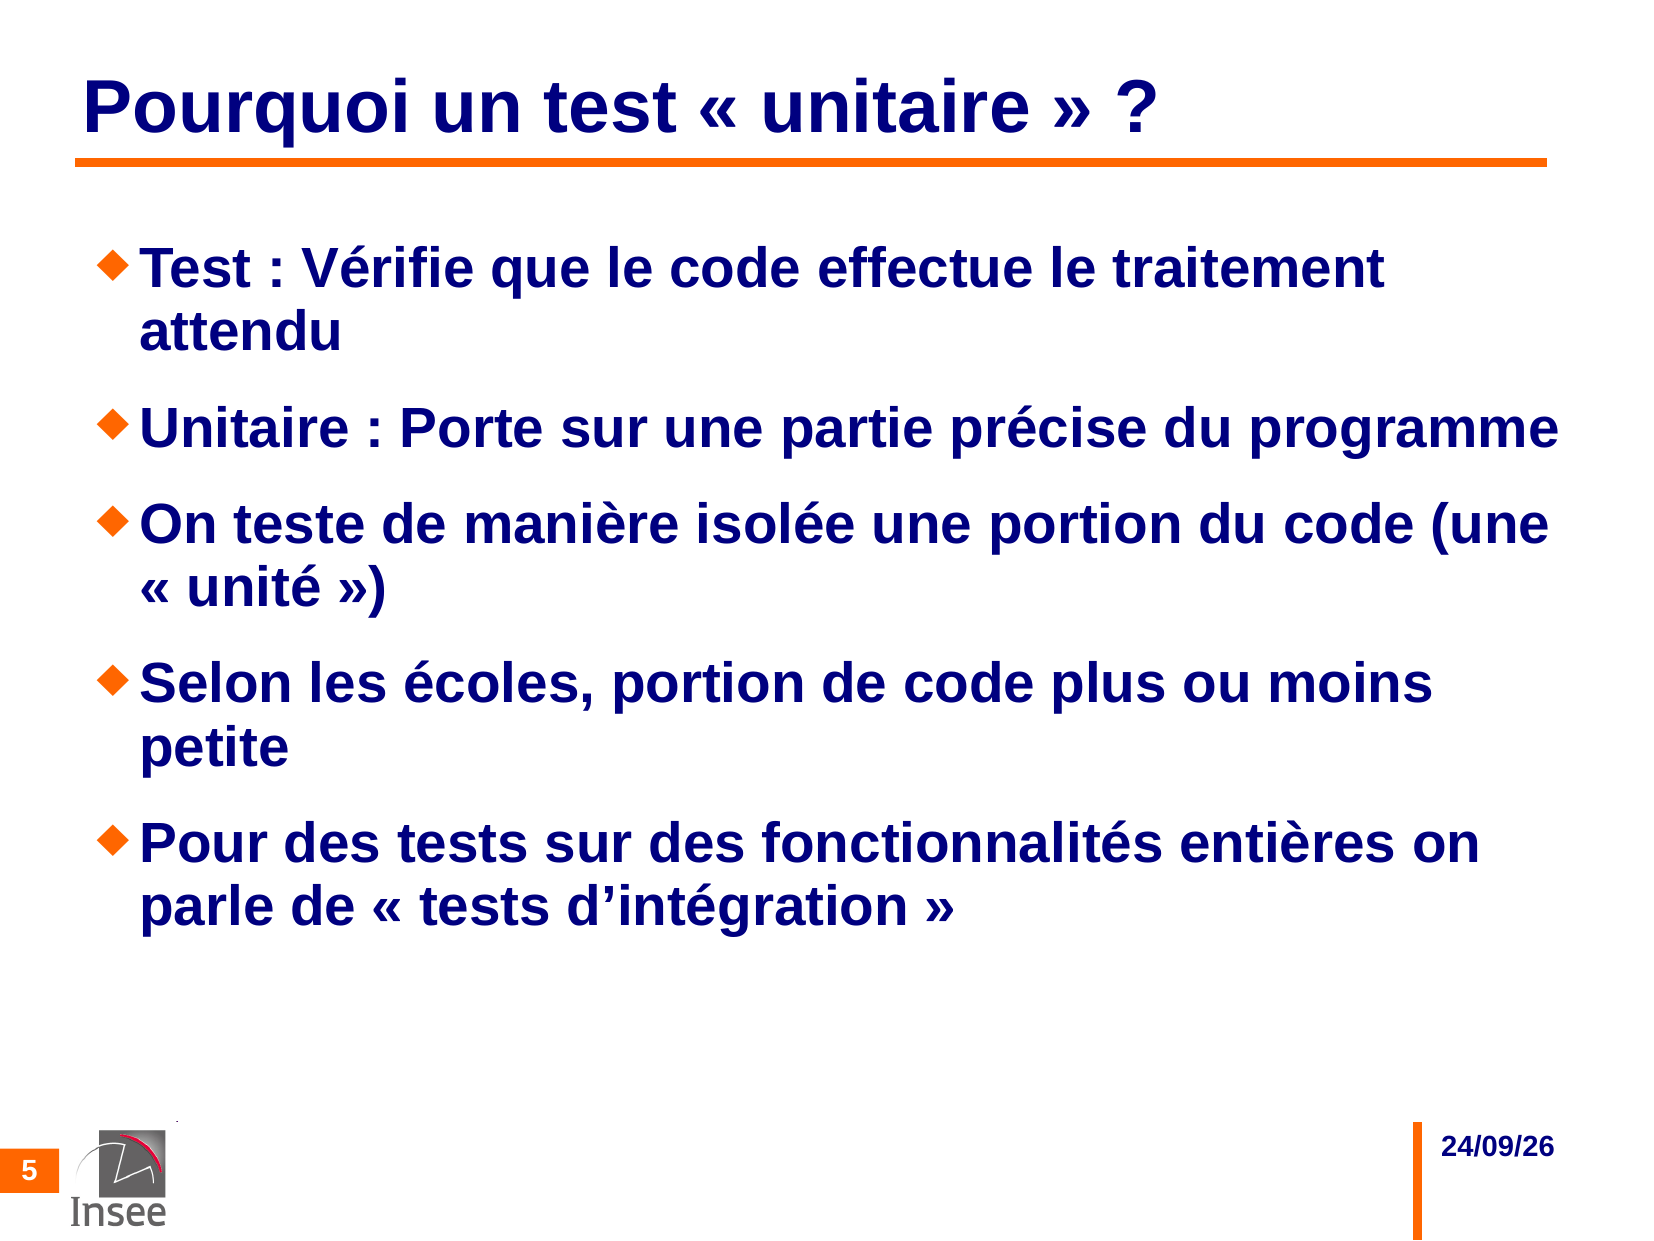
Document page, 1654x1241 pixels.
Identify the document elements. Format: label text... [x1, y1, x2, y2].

list Test : Vérifie que le code effectue le traitement attendu Unitaire : Porte sur une partie précise du programme On teste de manière isolée une portion du code (une « unité ») Selon les écoles, portion de code plus ou moins petite Pour des tests sur des fonctionnalités entières on parle de « tests d’intégration » [82, 236, 1571, 1010]
picture [62, 1121, 178, 1241]
title Pourquoi un test « unitaire » ? [82, 49, 1619, 163]
